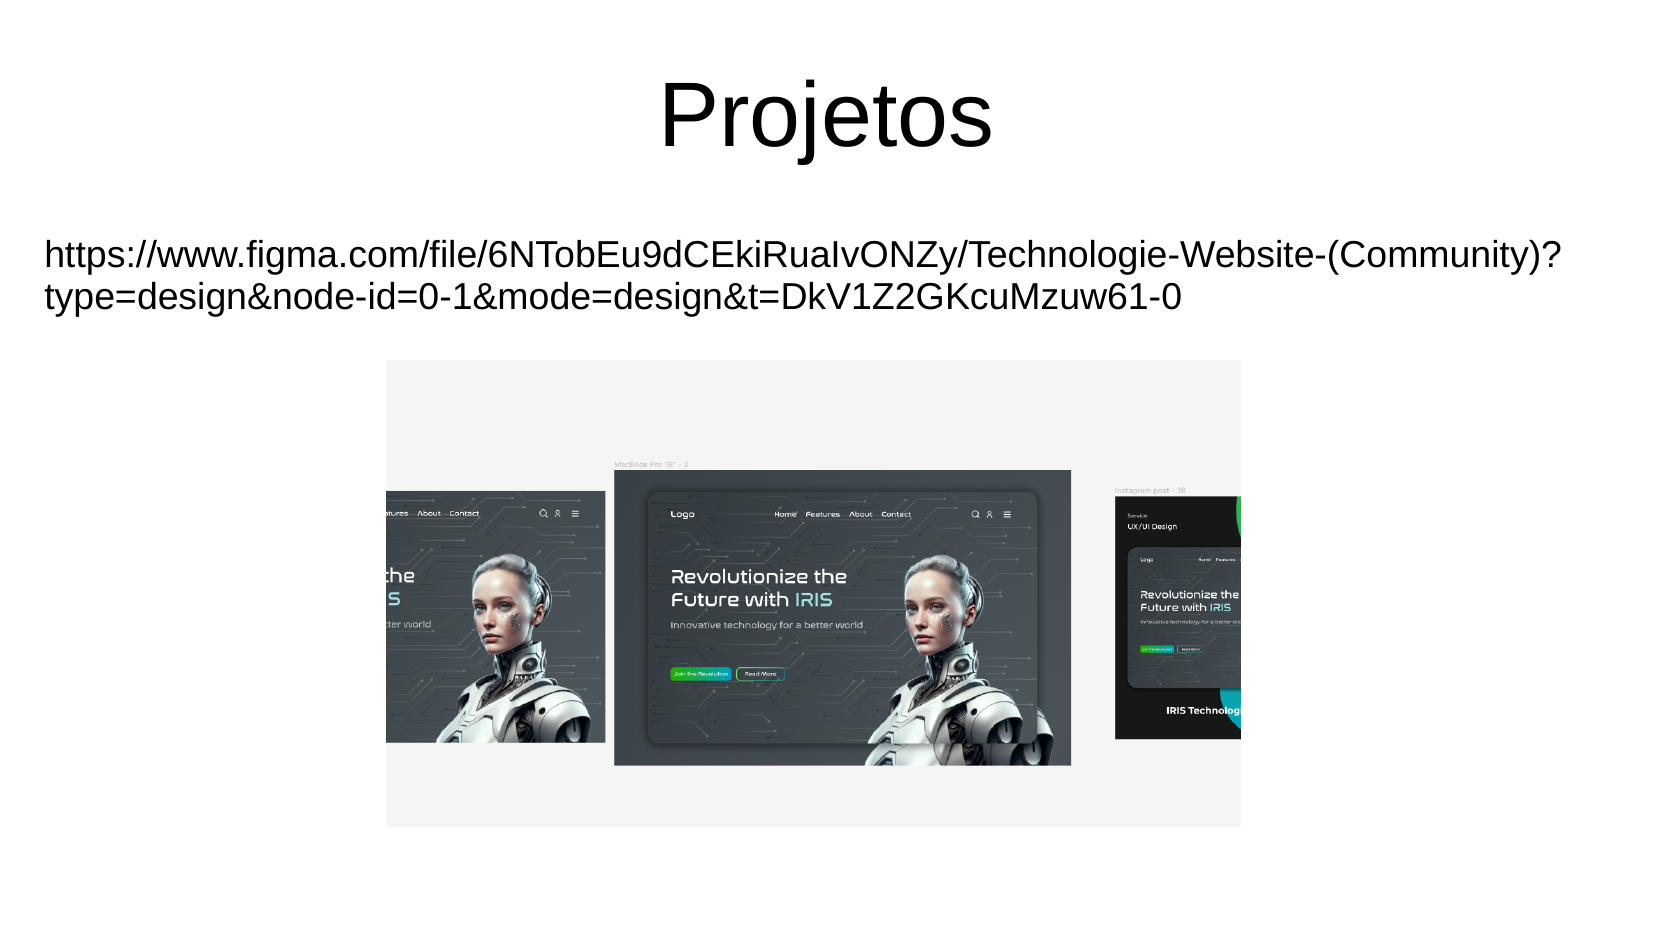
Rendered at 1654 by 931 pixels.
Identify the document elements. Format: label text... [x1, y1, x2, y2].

title Projetos [82, 37, 1571, 193]
picture [386, 360, 1241, 827]
text_box https://www.figma.com/file/6NTobEu9dCEkiRuaIvONZy/Technologie-Website-(Community)?type=design&node-id=0-1&mode=design&t=DkV1Z2GKcuMzuw61-0 [29, 225, 1578, 325]
